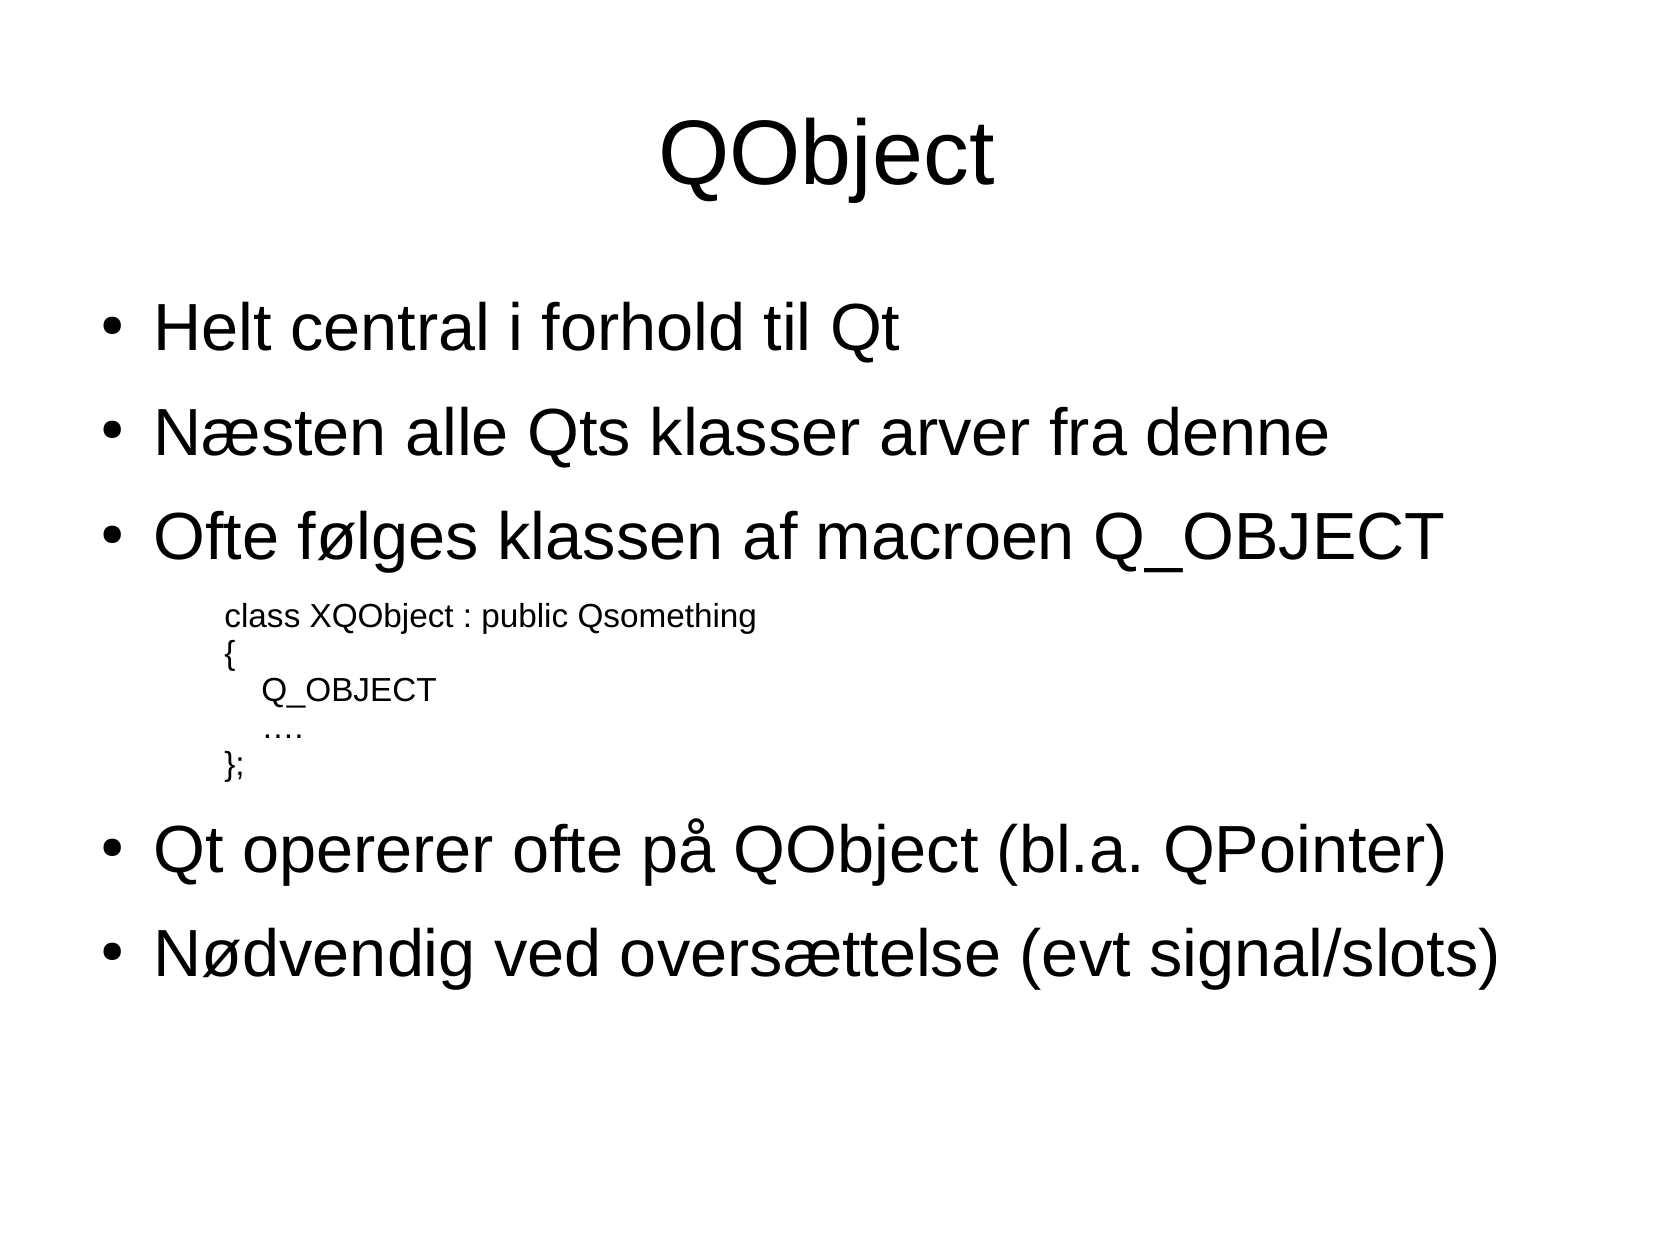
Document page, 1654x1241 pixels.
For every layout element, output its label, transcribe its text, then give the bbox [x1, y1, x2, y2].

title QObject [82, 49, 1571, 257]
list Helt central i forhold til Qt Næsten alle Qts klasser arver fra denne Ofte følges klassen af macroen Q_OBJECT class XQObject : public Qsomething { Q_OBJECT …. }; Qt opererer ofte på QObject (bl.a. QPointer) Nødvendig ved oversættelse (evt signal/slots) [82, 290, 1571, 1010]
